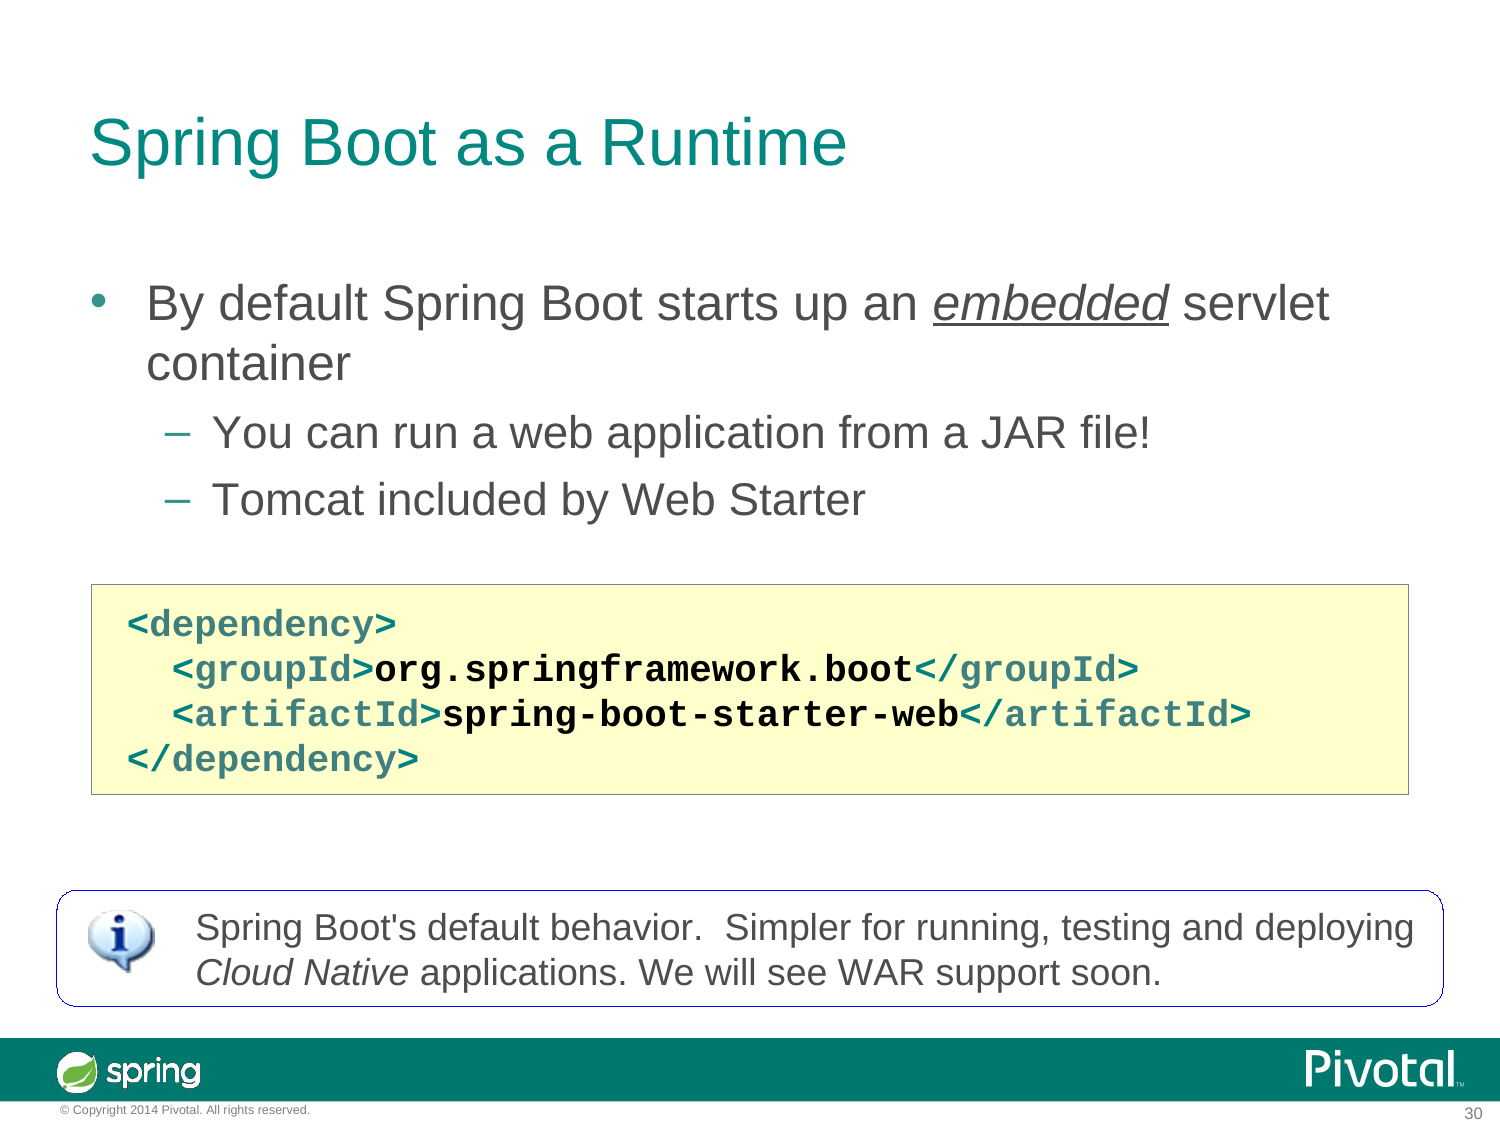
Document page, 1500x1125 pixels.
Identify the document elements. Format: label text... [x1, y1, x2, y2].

picture [88, 910, 155, 973]
text_box Spring Boot's default behavior. Simpler for running, testing and deploying Cloud Native applications. We will see WAR support soon. [56, 890, 1444, 1007]
picture [1306, 1050, 1464, 1087]
title Spring Boot as a Runtime [75, 45, 1426, 233]
picture [32, 1041, 210, 1103]
list By default Spring Boot starts up an embedded servlet container You can run a web application from a JAR file! Tomcat included by Web Starter [75, 262, 1426, 533]
text_box <dependency> <groupId>org.springframework.boot</groupId> <artifactId>spring-boot-starter-web</artifactId> </dependency> [91, 584, 1409, 795]
